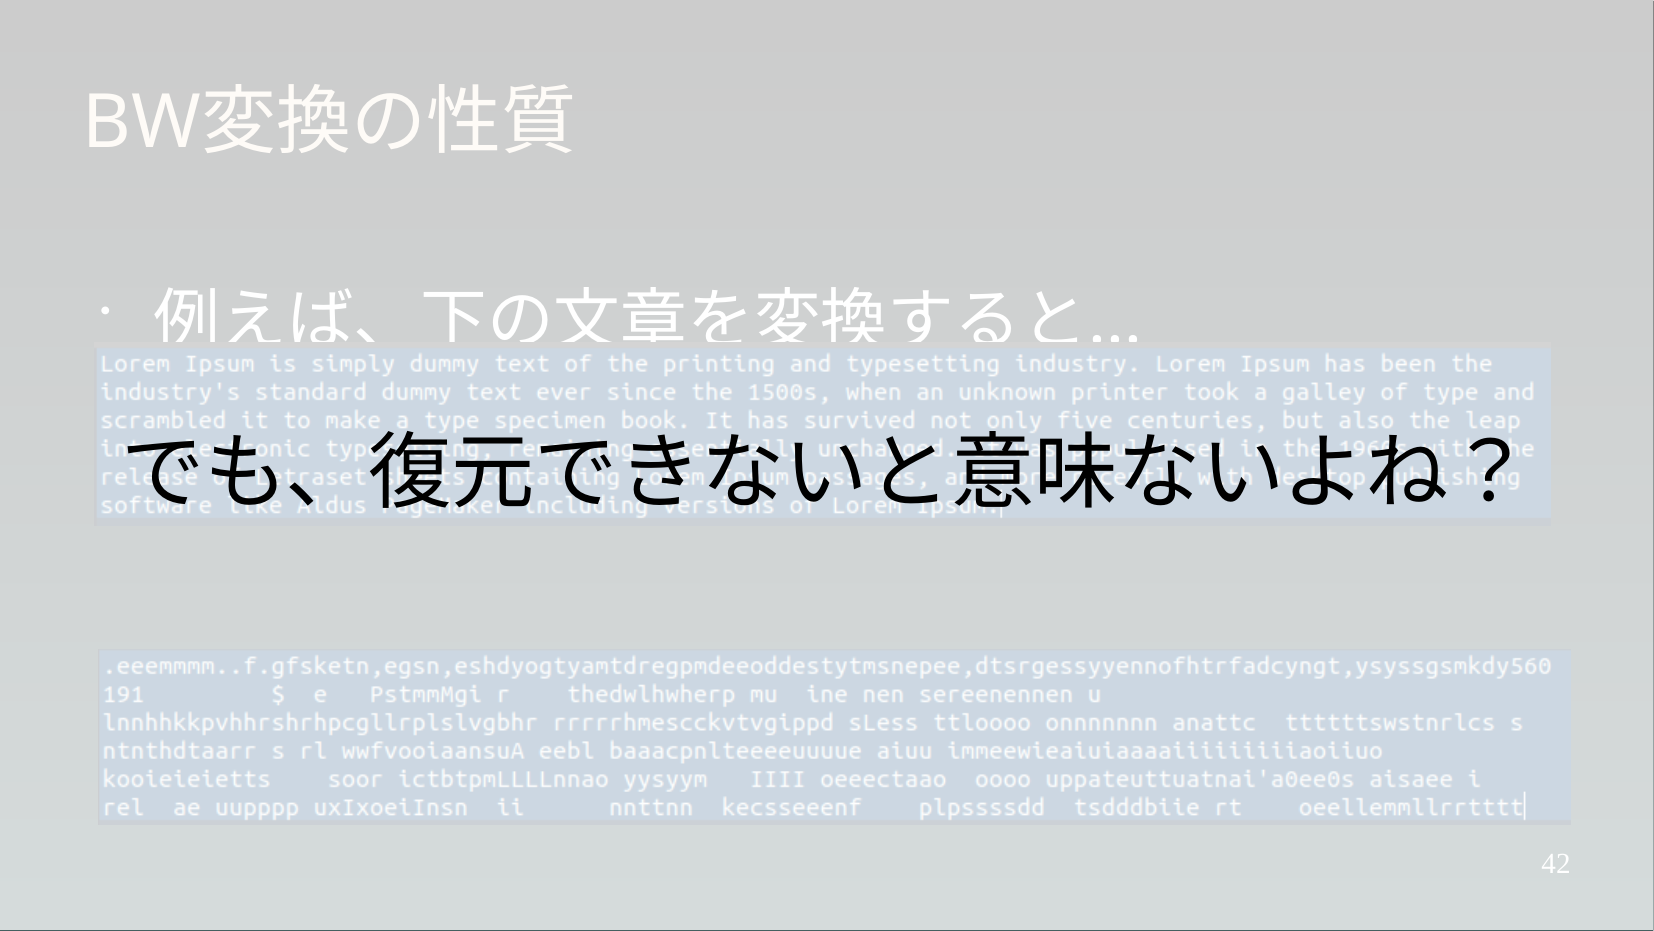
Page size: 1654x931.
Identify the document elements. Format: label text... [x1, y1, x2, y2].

text_box でも、復元できないと意味ないよね？ [0, 0, 1654, 931]
